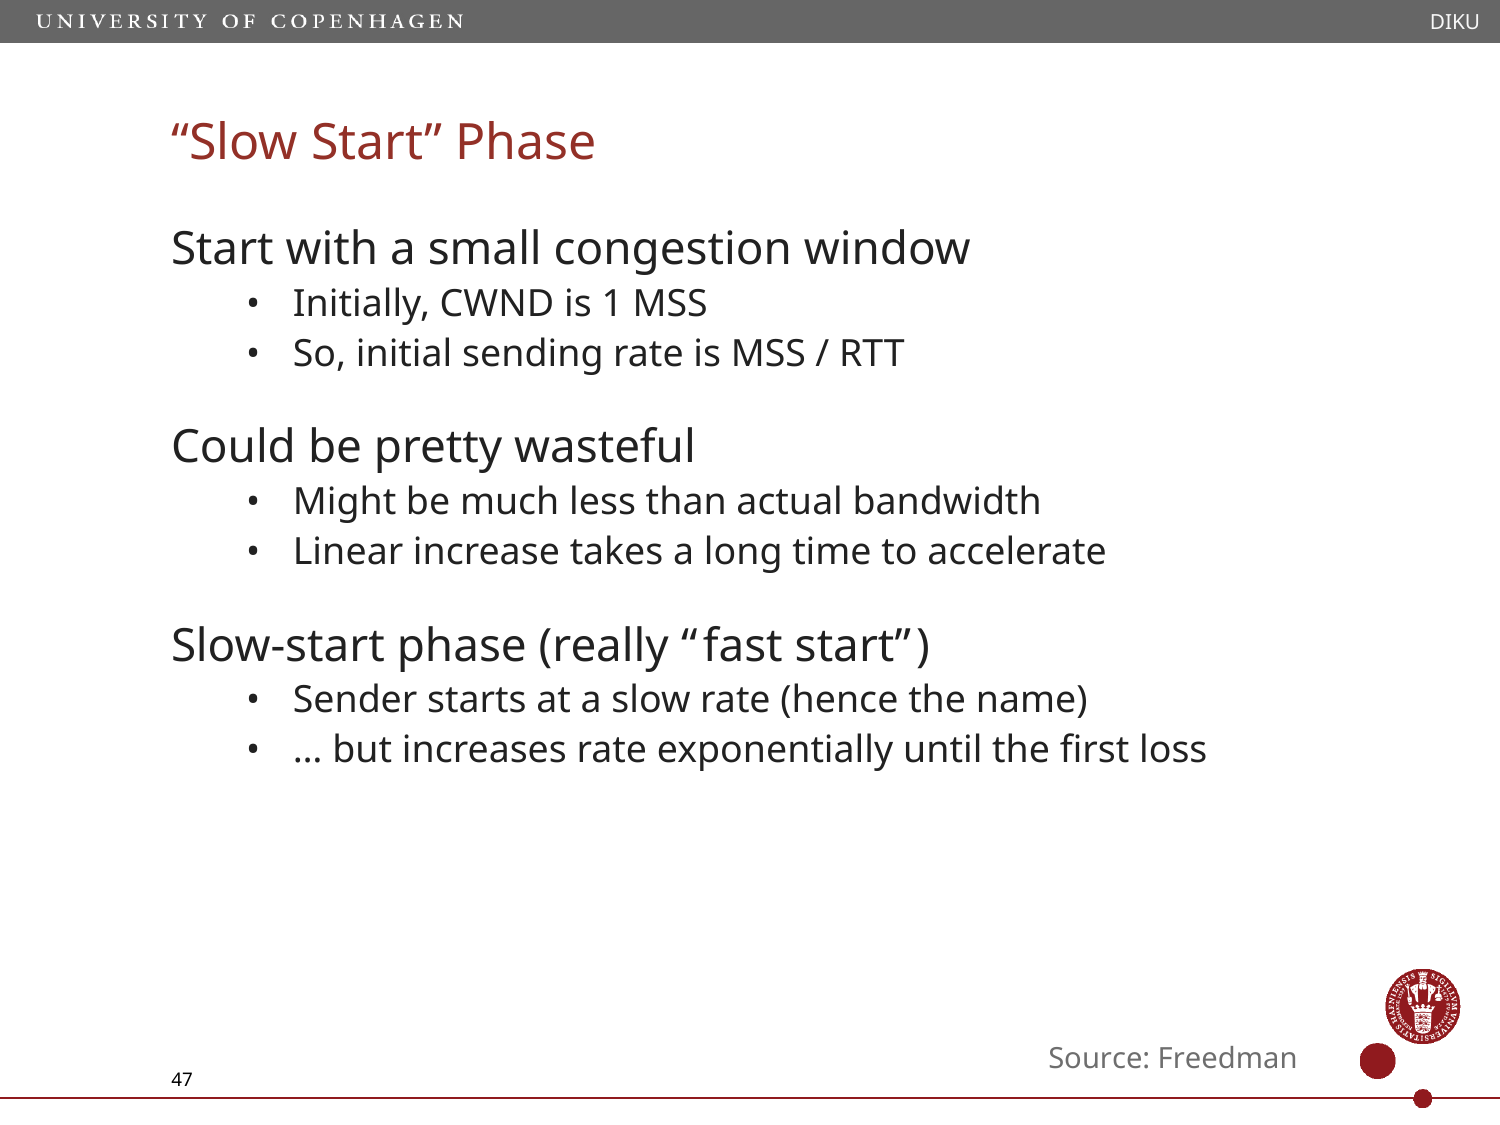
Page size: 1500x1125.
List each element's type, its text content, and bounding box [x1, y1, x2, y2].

text_box <number> [171, 1067, 522, 1092]
picture [0, 910, 1500, 1122]
text_box Source: Freedman [1033, 1031, 1341, 1083]
list Start with a small congestion window Initially, CWND is 1 MSS So, initial sending rate is MSS / RTT Could be pretty wasteful Might be much less than actual bandwidth Linear increase takes a long time to accelerate Slow-start phase (really “fast start”) Sender starts at a slow rate (hence the name) … but increases rate exponentially until the first loss [171, 225, 1329, 900]
title “Slow Start” Phase [171, 75, 1329, 171]
text_box DIKU [469, 0, 1495, 43]
